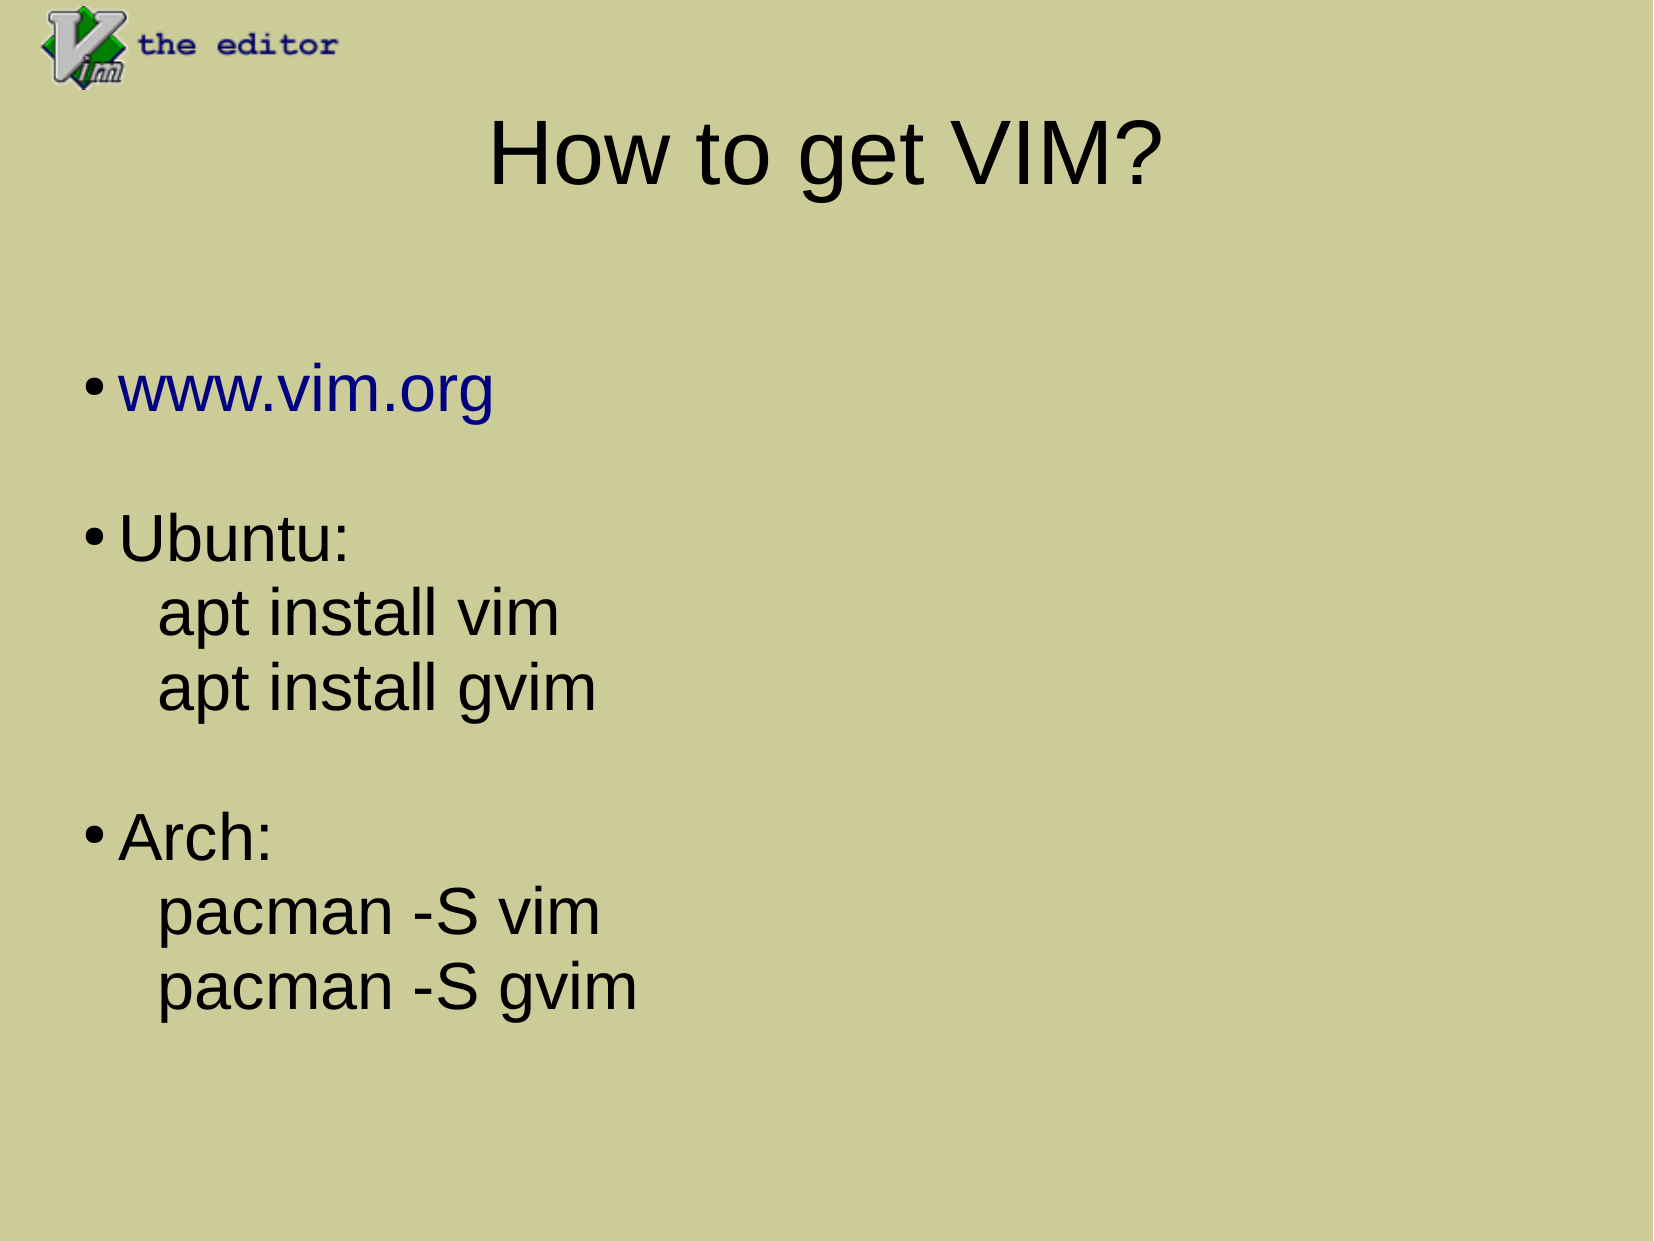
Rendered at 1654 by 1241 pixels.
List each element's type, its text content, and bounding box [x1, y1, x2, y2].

title How to get VIM? [82, 49, 1571, 257]
picture [6, 6, 341, 91]
subtitle www.vim.org Ubuntu: apt install vim apt install gvim Arch: pacman -S vim pacman -S gvim [82, 276, 1571, 1024]
